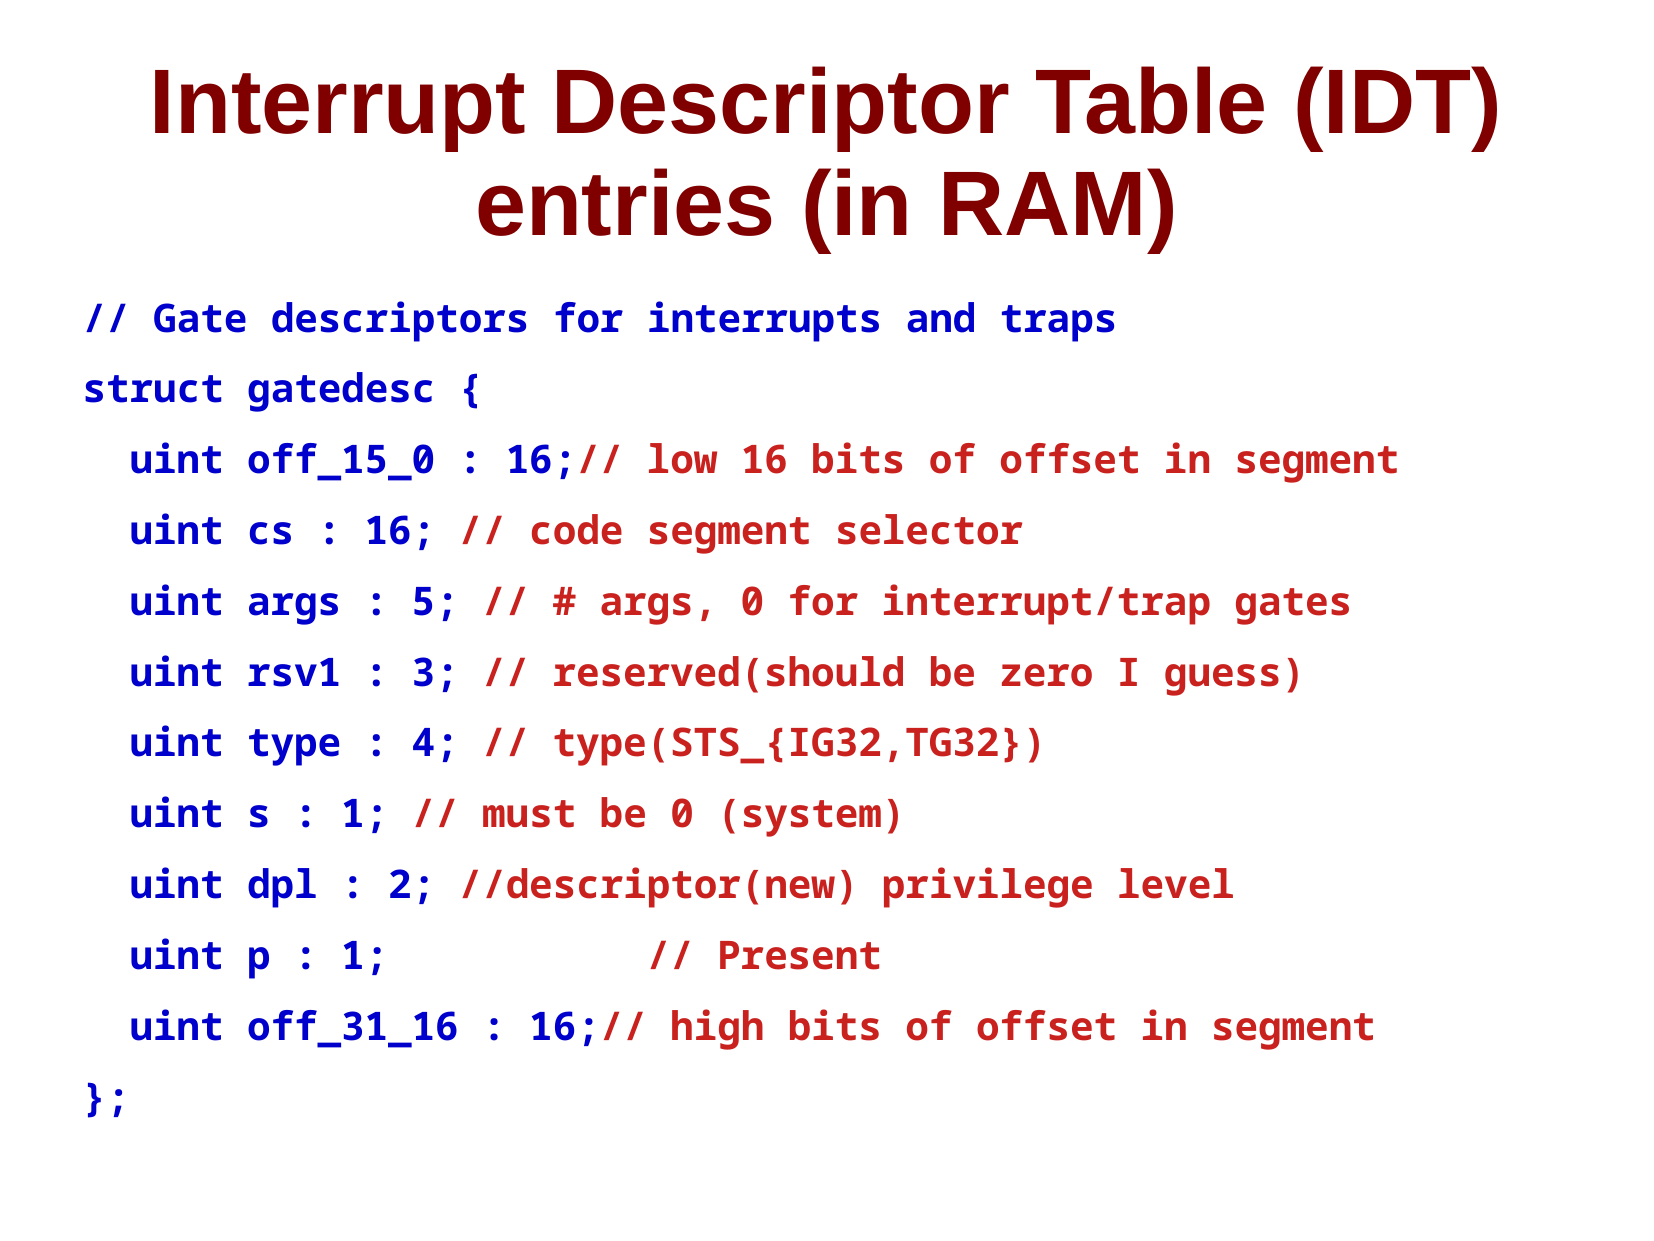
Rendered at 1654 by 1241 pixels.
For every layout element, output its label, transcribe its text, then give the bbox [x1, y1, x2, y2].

title Interrupt Descriptor Table (IDT) entries (in RAM) [82, 49, 1571, 257]
list // Gate descriptors for interrupts and traps struct gatedesc { uint off_15_0 : 16;// low 16 bits of offset in segment uint cs : 16; // code segment selector uint args : 5; // # args, 0 for interrupt/trap gates uint rsv1 : 3; // reserved(should be zero I guess) uint type : 4; // type(STS_{IG32,TG32}) uint s : 1; // must be 0 (system) uint dpl : 2; //descriptor(new) privilege level uint p : 1; // Present uint off_31_16 : 16;// high bits of offset in segment }; [82, 290, 1571, 1134]
